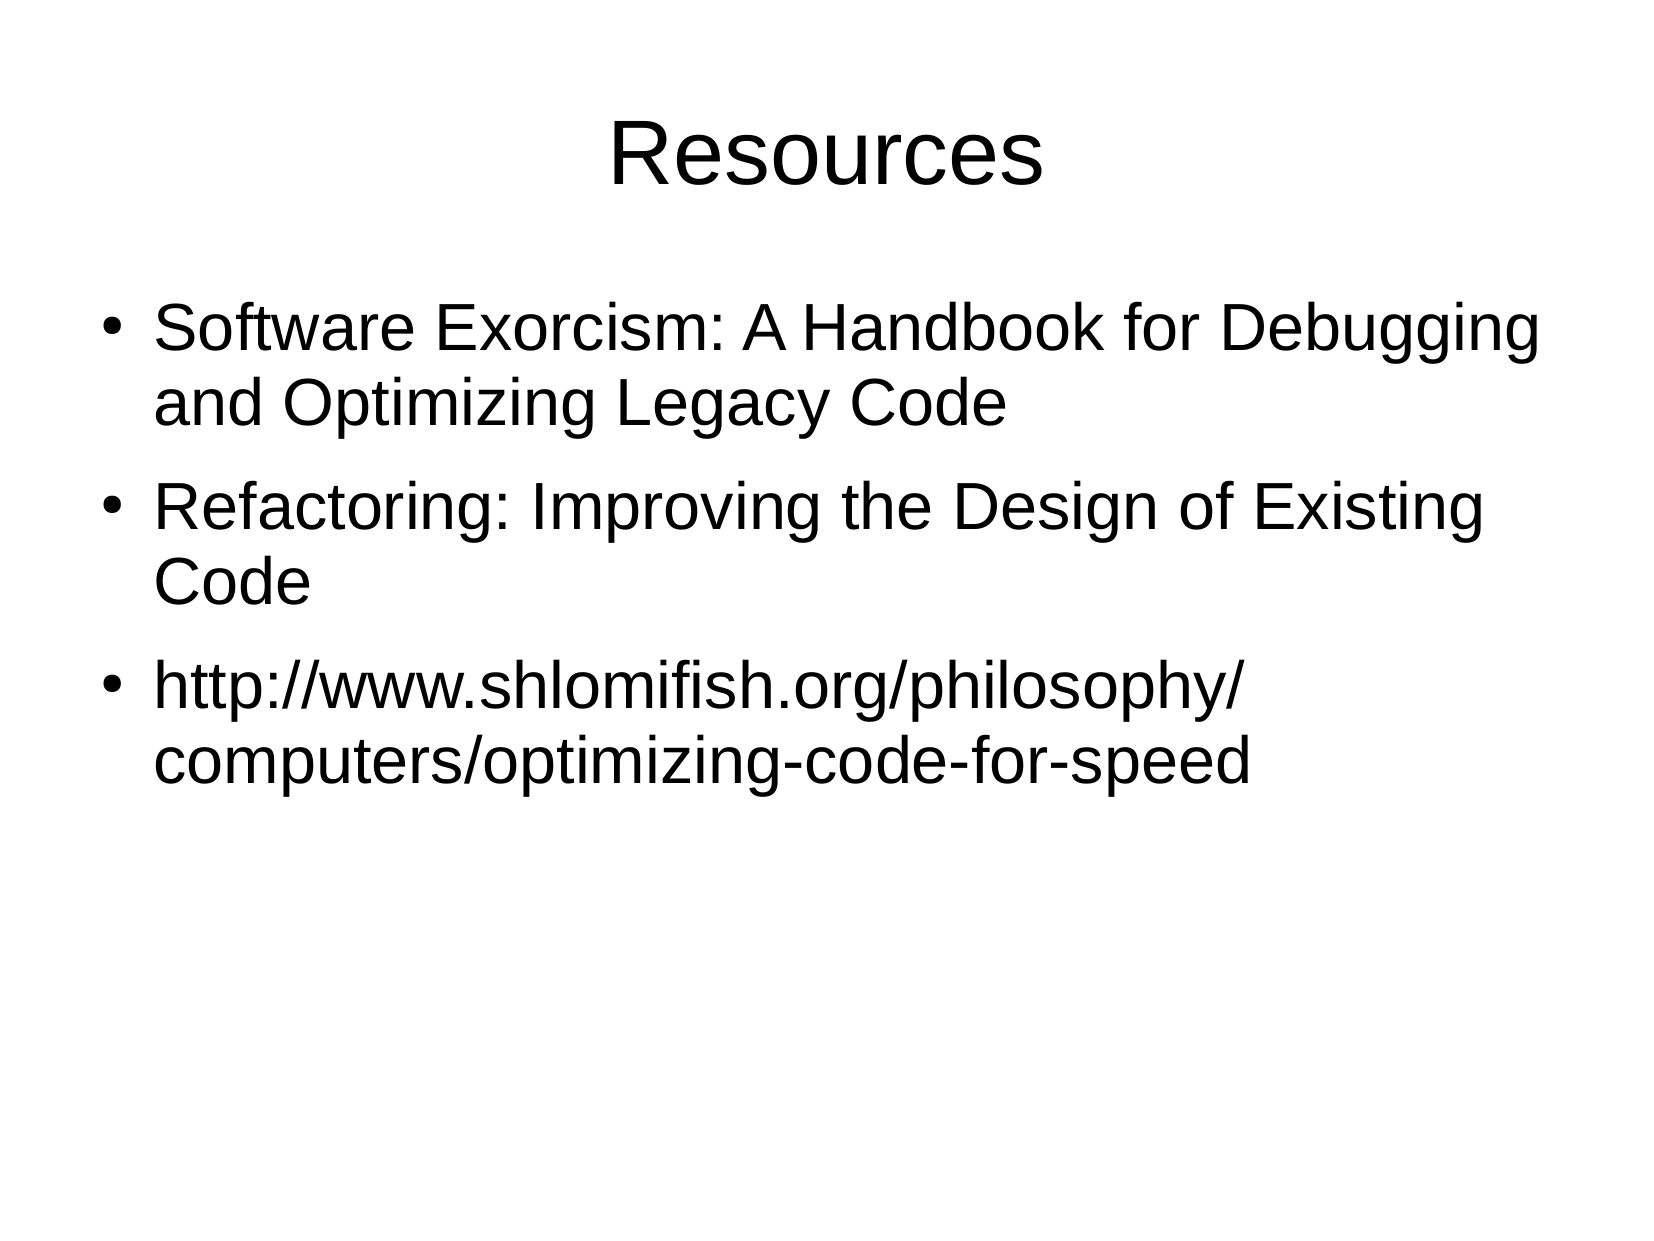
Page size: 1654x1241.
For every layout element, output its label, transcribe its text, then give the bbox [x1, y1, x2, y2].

list Software Exorcism: A Handbook for Debugging and Optimizing Legacy Code Refactoring: Improving the Design of Existing Code http://www.shlomifish.org/philosophy/computers/optimizing-code-for-speed [82, 290, 1571, 1109]
title Resources [82, 49, 1571, 257]
